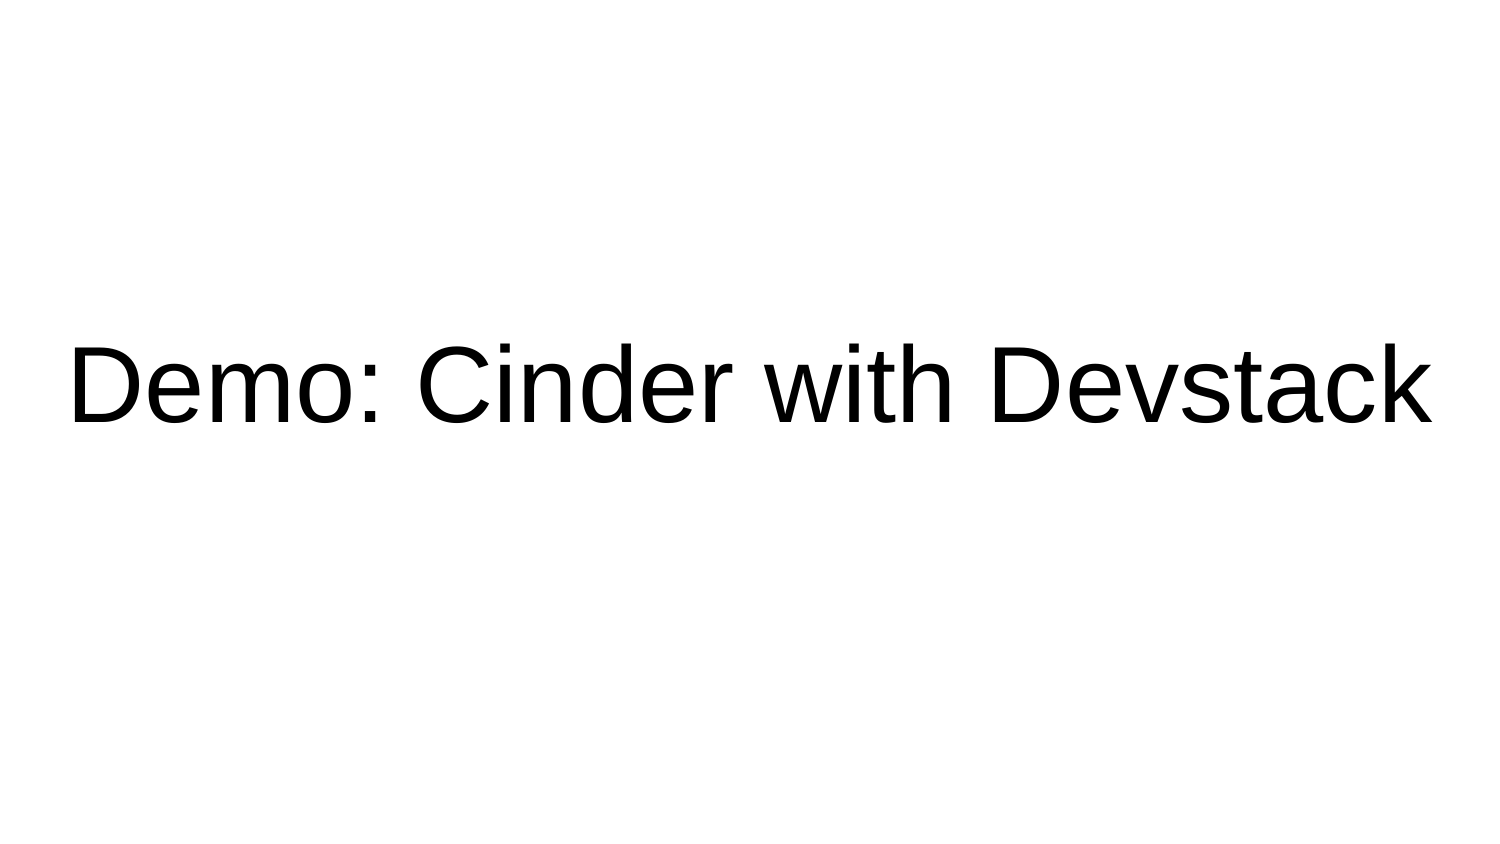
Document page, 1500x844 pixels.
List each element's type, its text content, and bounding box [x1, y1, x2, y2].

title Demo: Cinder with Devstack [51, 122, 1449, 459]
